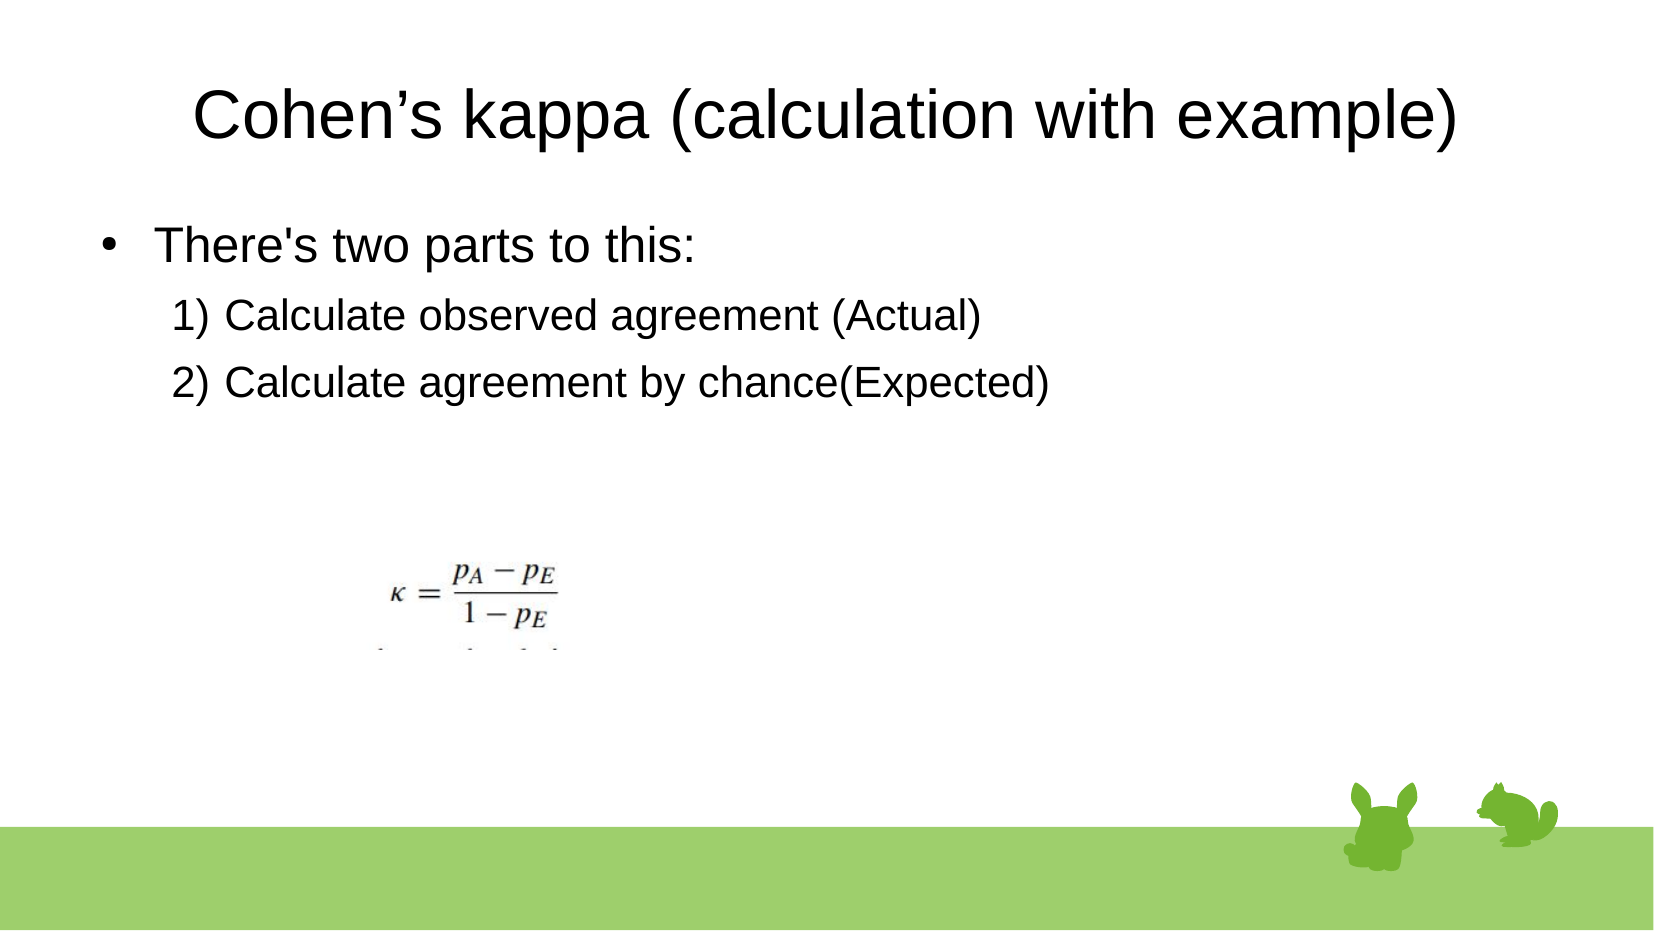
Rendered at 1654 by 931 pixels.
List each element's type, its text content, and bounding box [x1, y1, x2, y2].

title Cohen’s kappa (calculation with example) [82, 12, 1571, 217]
picture [328, 542, 591, 650]
list There's two parts to this: Calculate observed agreement (Actual) Calculate agreement by chance(Expected) [82, 217, 1571, 758]
